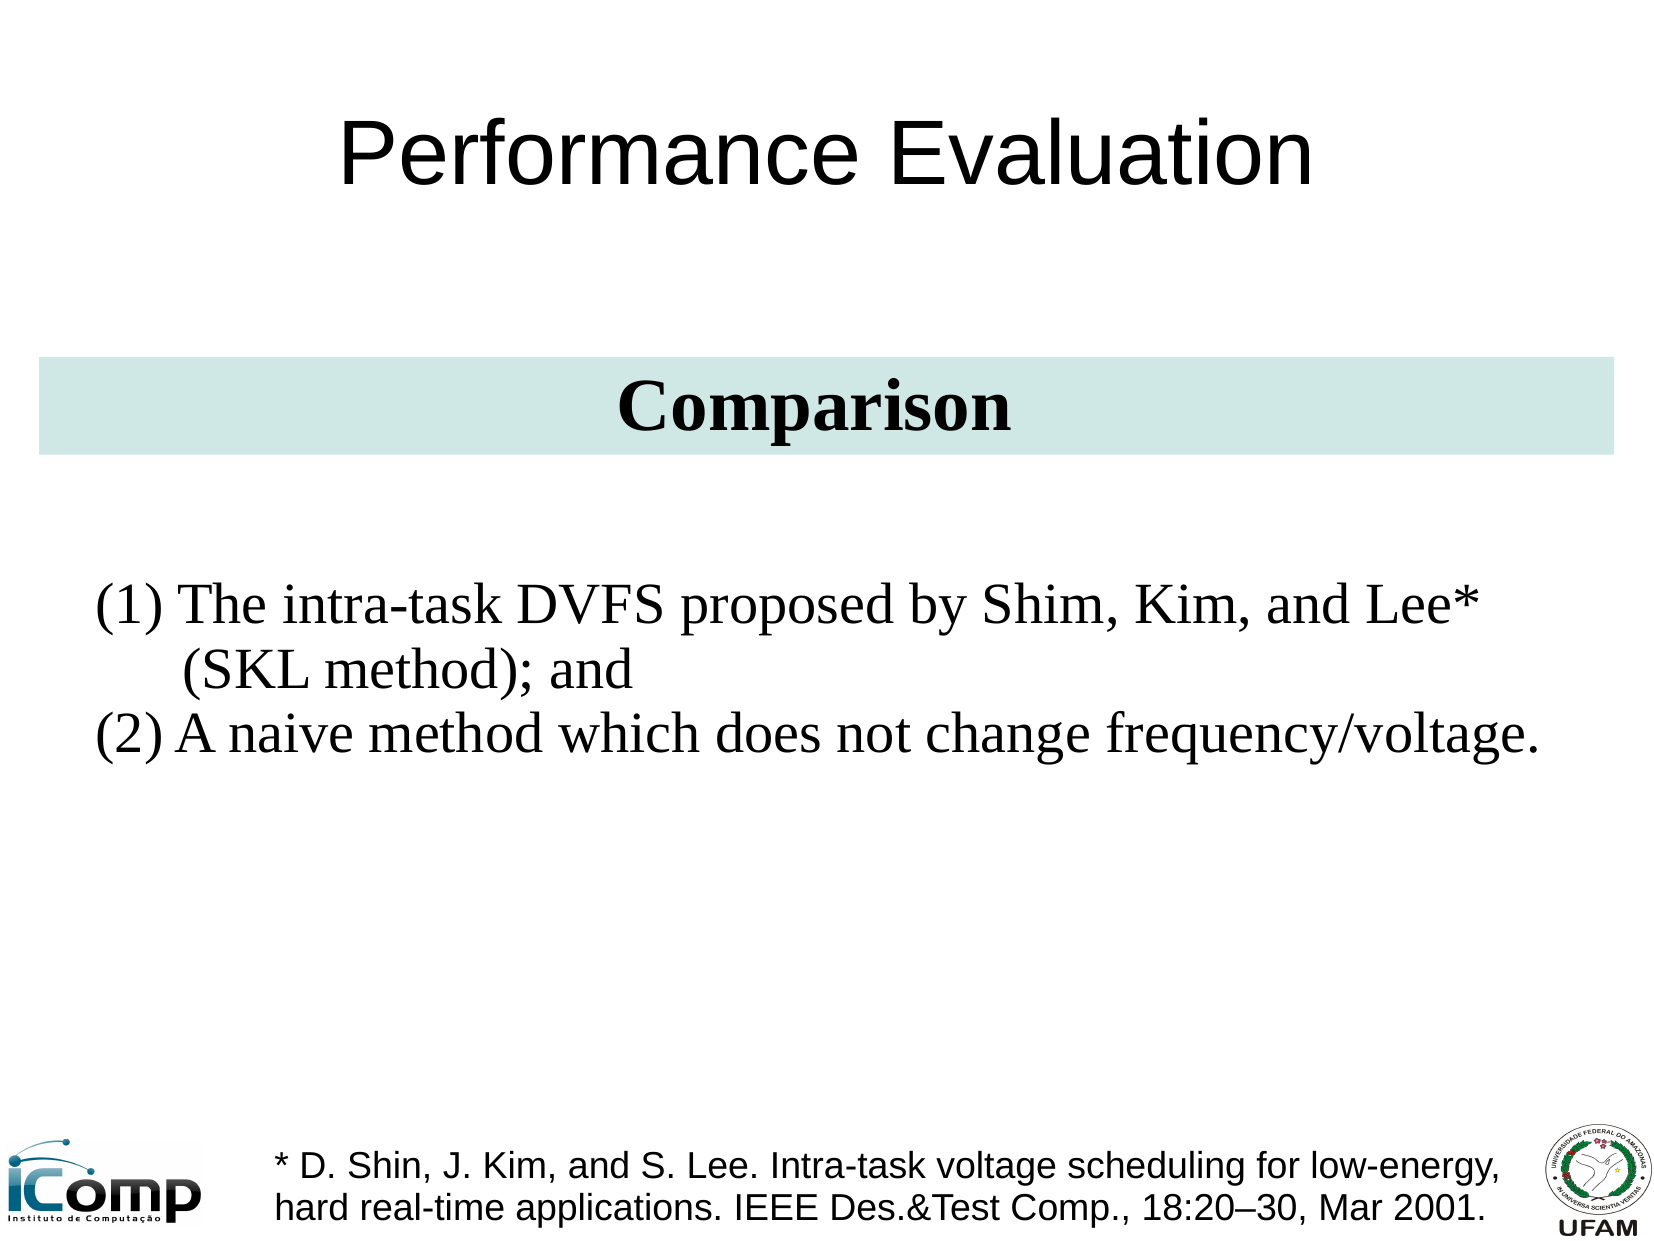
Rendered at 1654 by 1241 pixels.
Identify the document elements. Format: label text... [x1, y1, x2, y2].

text_box Comparison [39, 356, 1615, 455]
picture [1545, 1124, 1652, 1236]
picture [5, 1139, 205, 1226]
title Performance Evaluation [82, 49, 1571, 257]
text_box (1) The intra-task DVFS proposed by Shim, Kim, and Lee* (SKL method); and (2) A naive method which does not change frequency/voltage. [80, 564, 1557, 773]
text_box * D. Shin, J. Kim, and S. Lee. Intra-task voltage scheduling for low-energy, hard real-time applications. IEEE Des.&Test Comp., 18:20–30, Mar 2001. [259, 1137, 1517, 1237]
